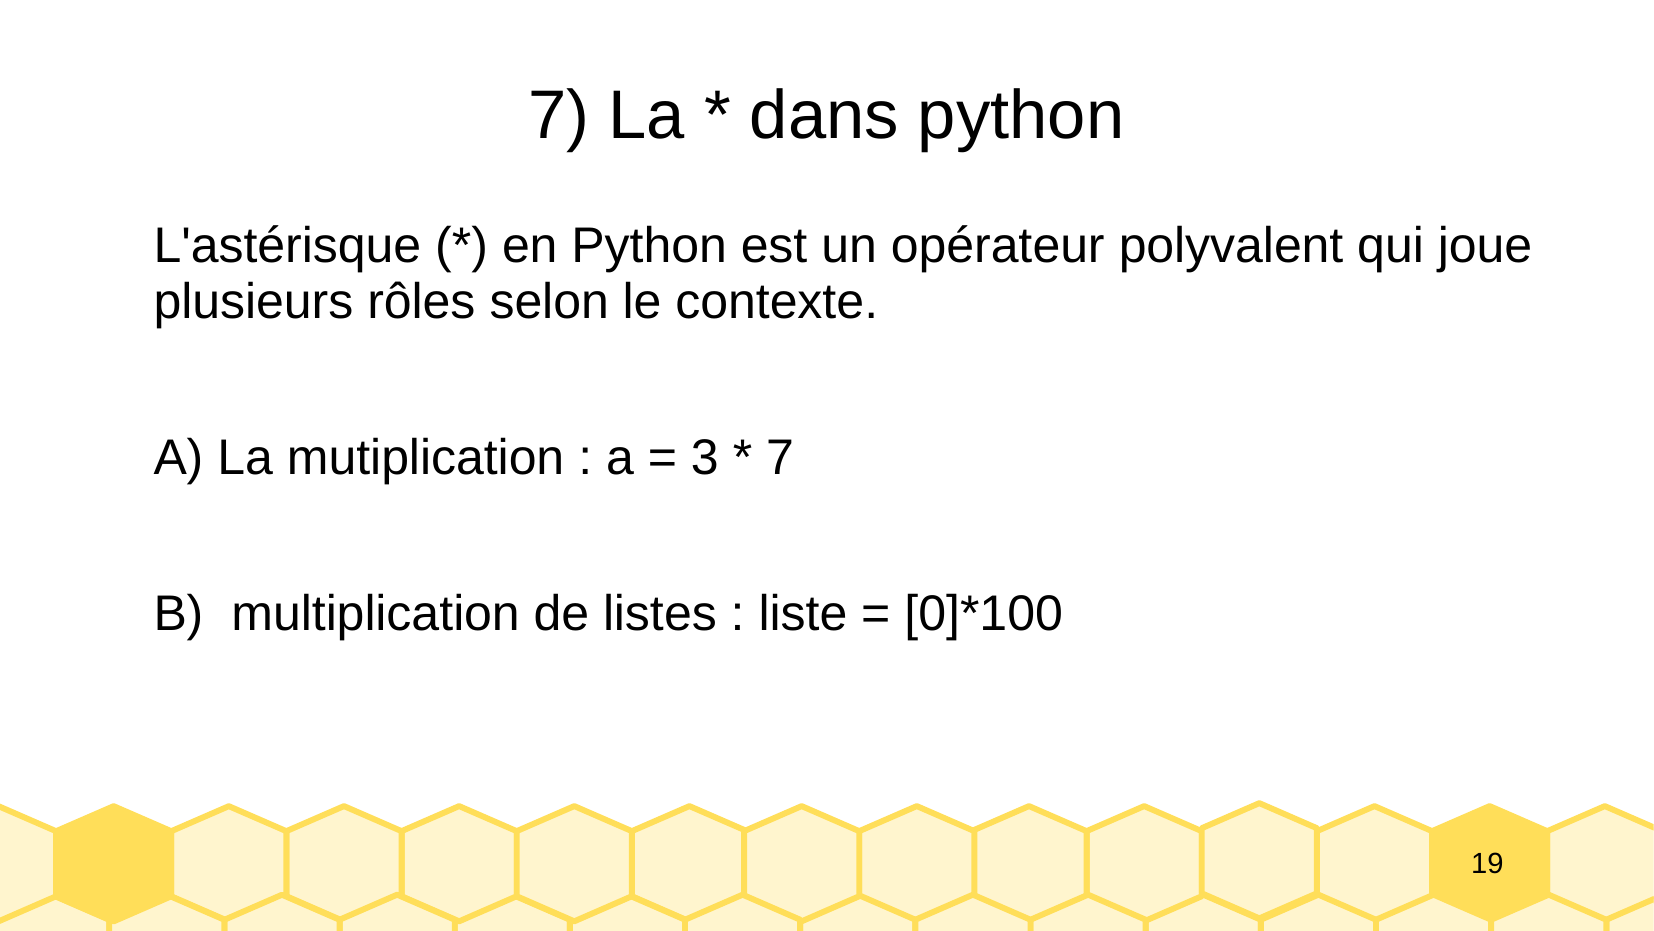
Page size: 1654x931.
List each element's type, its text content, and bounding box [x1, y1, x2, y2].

list L'astérisque (*) en Python est un opérateur polyvalent qui joue plusieurs rôles selon le contexte. A) La mutiplication : a = 3 * 7 B) multiplication de listes : liste = [0]*100 [82, 217, 1571, 758]
title 7) La * dans python [82, 37, 1571, 193]
